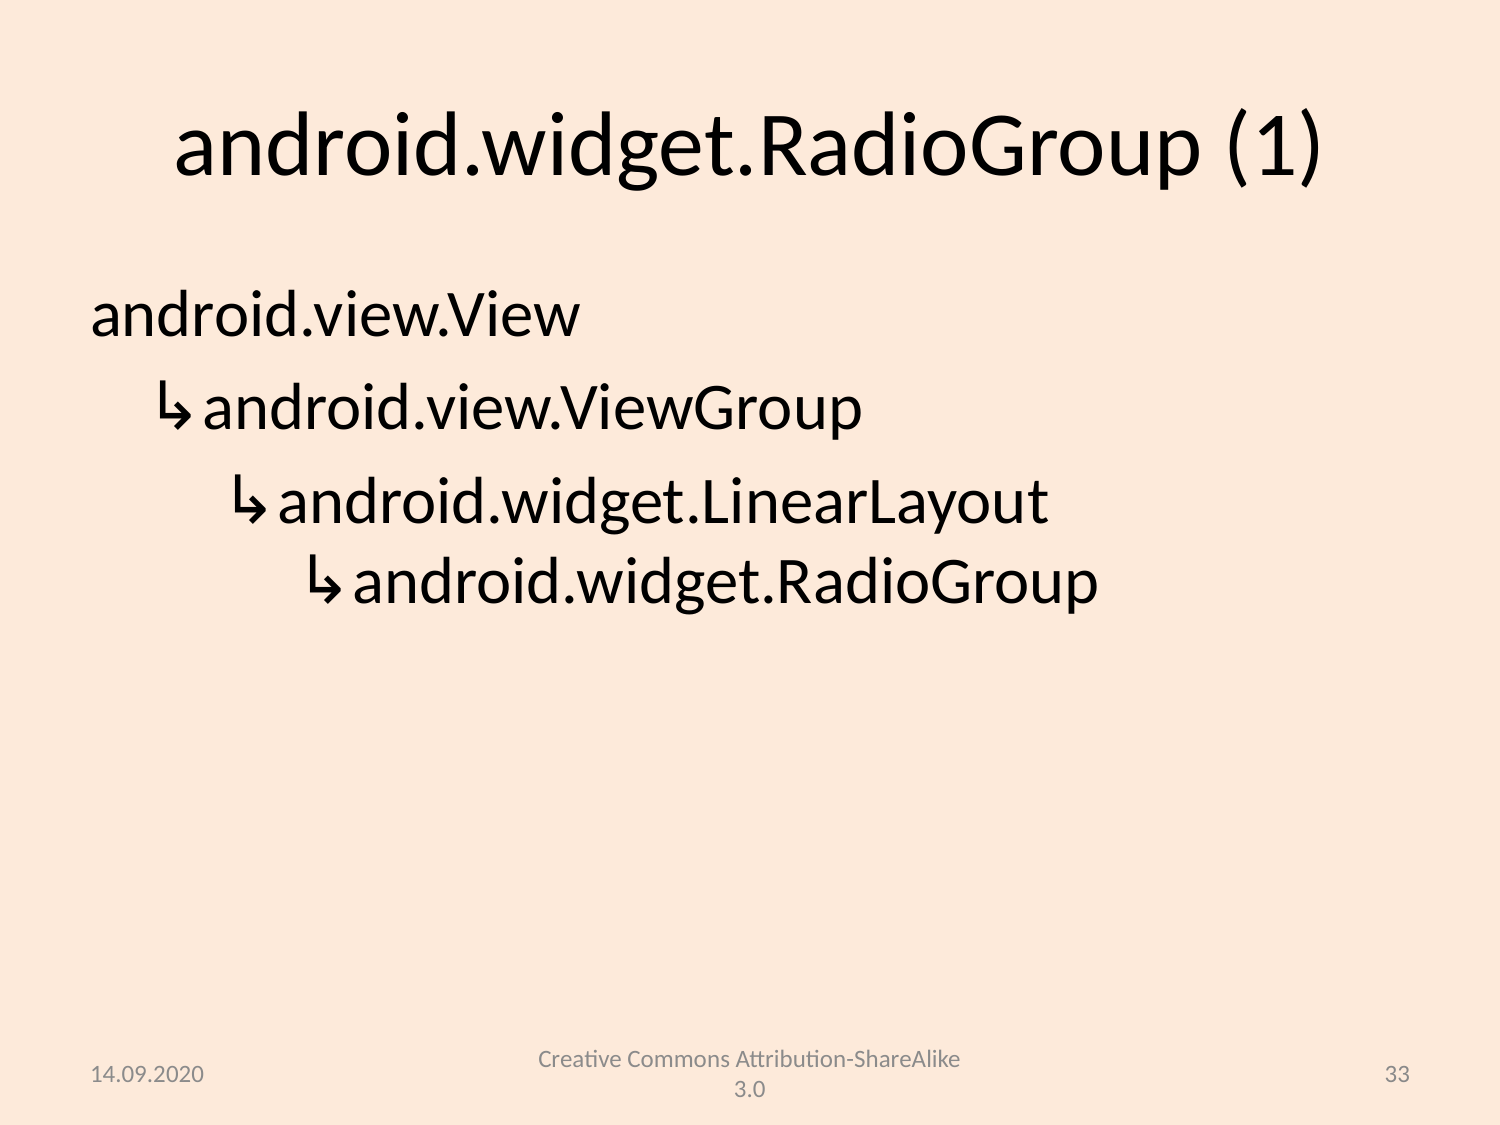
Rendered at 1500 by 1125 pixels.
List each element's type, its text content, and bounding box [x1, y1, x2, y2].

list android.view.View ↳android.view.ViewGroup ↳android.widget.LinearLayout ↳android.widget.RadioGroup [75, 262, 1425, 1005]
footer Creative Commons Attribution-ShareAlike 3.0 [512, 1042, 988, 1103]
slide_number <number> [1074, 1042, 1425, 1103]
title android.widget.RadioGroup (1) [75, 45, 1425, 233]
